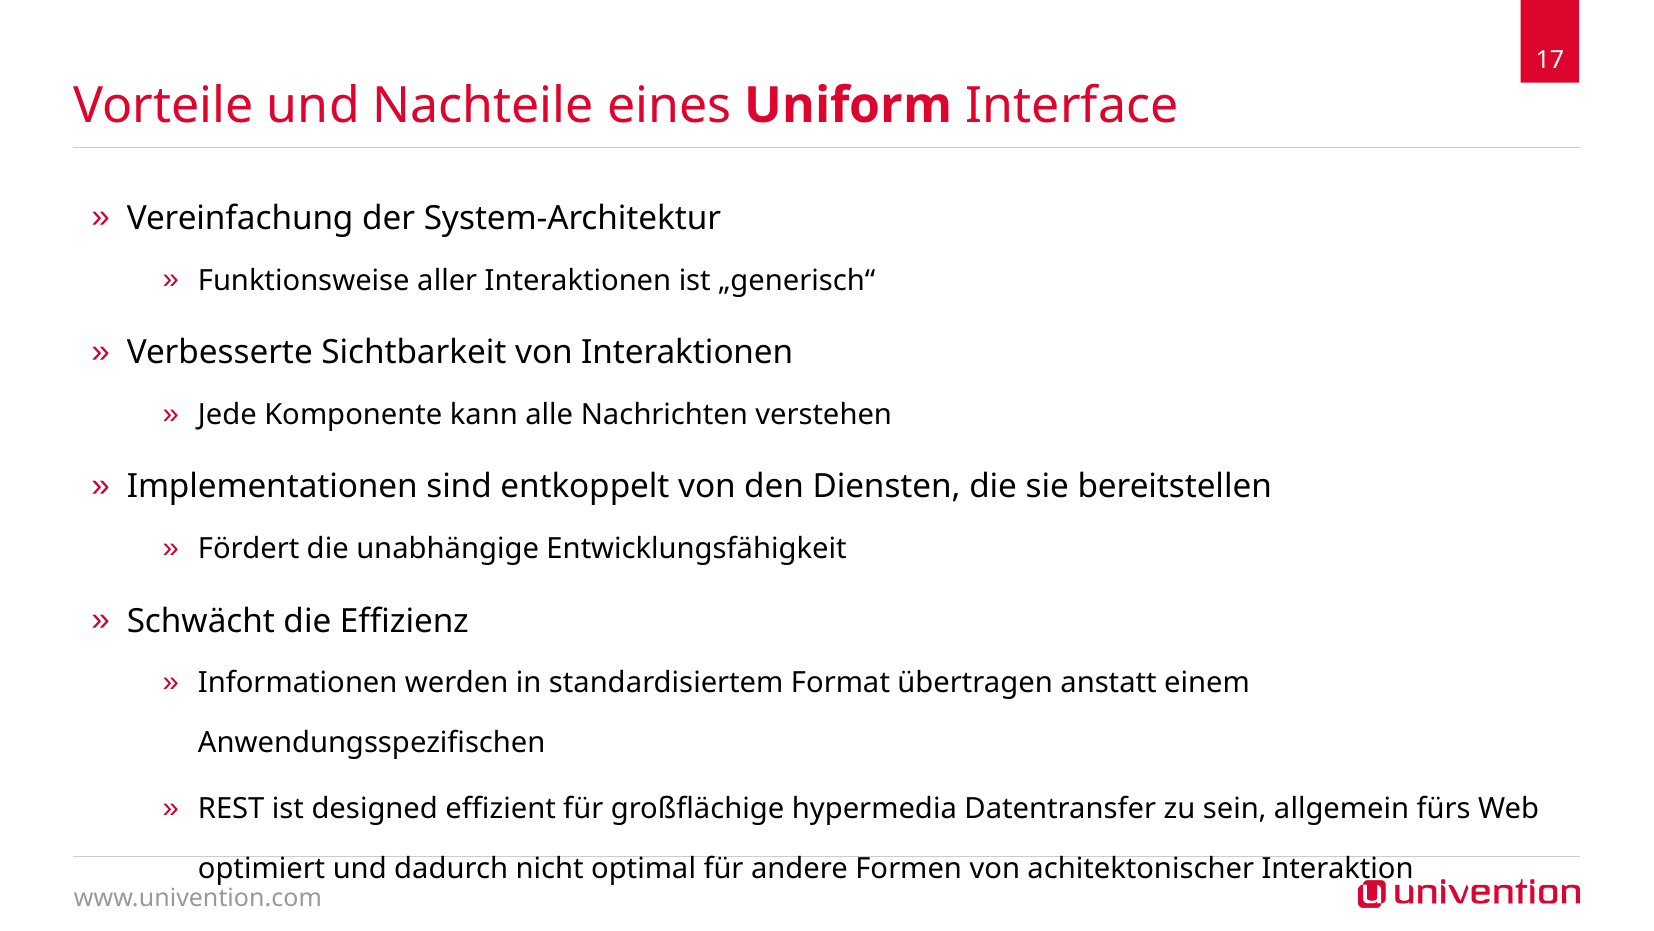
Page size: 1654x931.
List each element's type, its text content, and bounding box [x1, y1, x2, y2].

list Vereinfachung der System-Architektur Funktionsweise aller Interaktionen ist „generisch“ Verbesserte Sichtbarkeit von Interaktionen Jede Komponente kann alle Nachrichten verstehen Implementationen sind entkoppelt von den Diensten, die sie bereitstellen Fördert die unabhängige Entwicklungsfähigkeit Schwächt die Effizienz Informationen werden in standardisiertem Format übertragen anstatt einem Anwendungsspezifischen REST ist designed effizient für großflächige hypermedia Datentransfer zu sein, allgemein fürs Web optimiert und dadurch nicht optimal für andere Formen von achitektonischer Interaktion [73, 171, 1580, 762]
picture [1358, 879, 1580, 908]
title Vorteile und Nachteile eines Uniform Interface [73, 59, 1580, 148]
